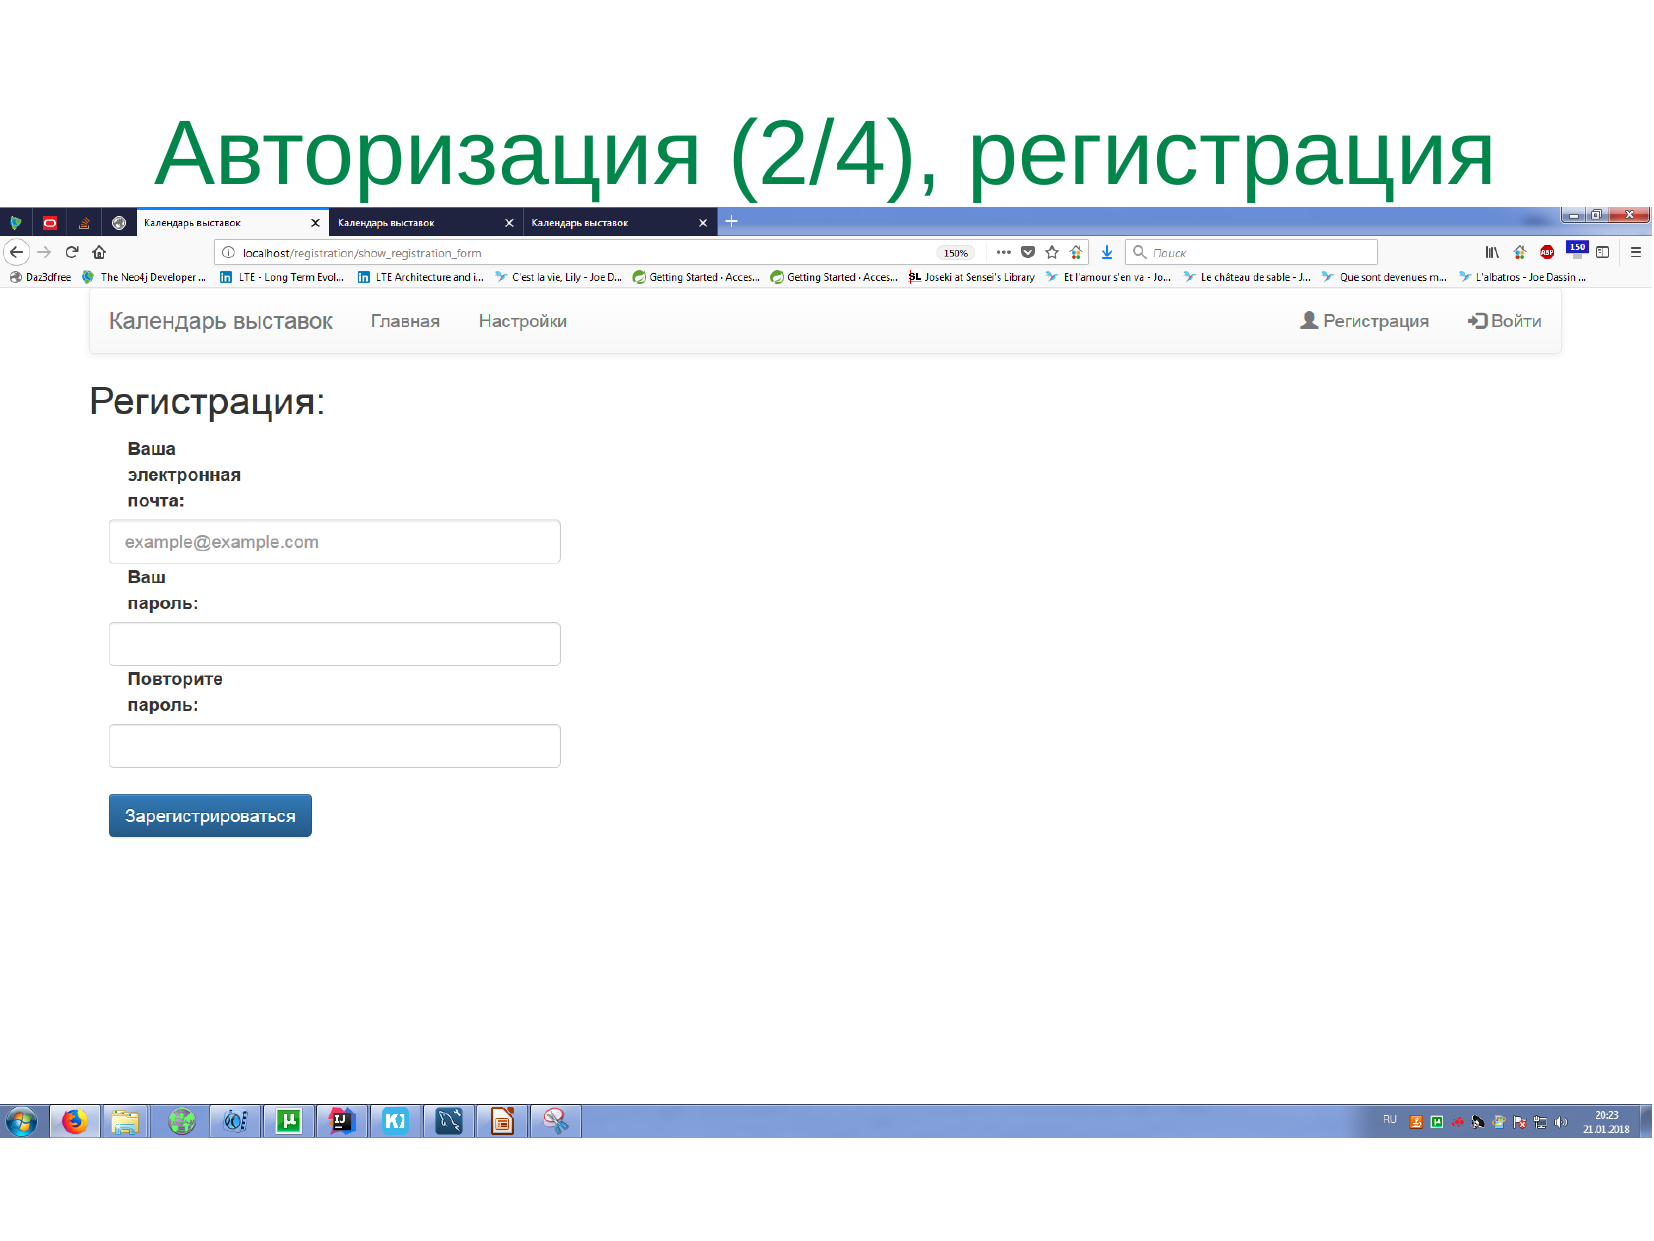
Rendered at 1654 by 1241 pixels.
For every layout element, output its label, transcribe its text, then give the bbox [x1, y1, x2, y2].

title Авторизация (2/4), регистрация [0, 49, 1654, 257]
picture [0, 207, 1652, 1138]
